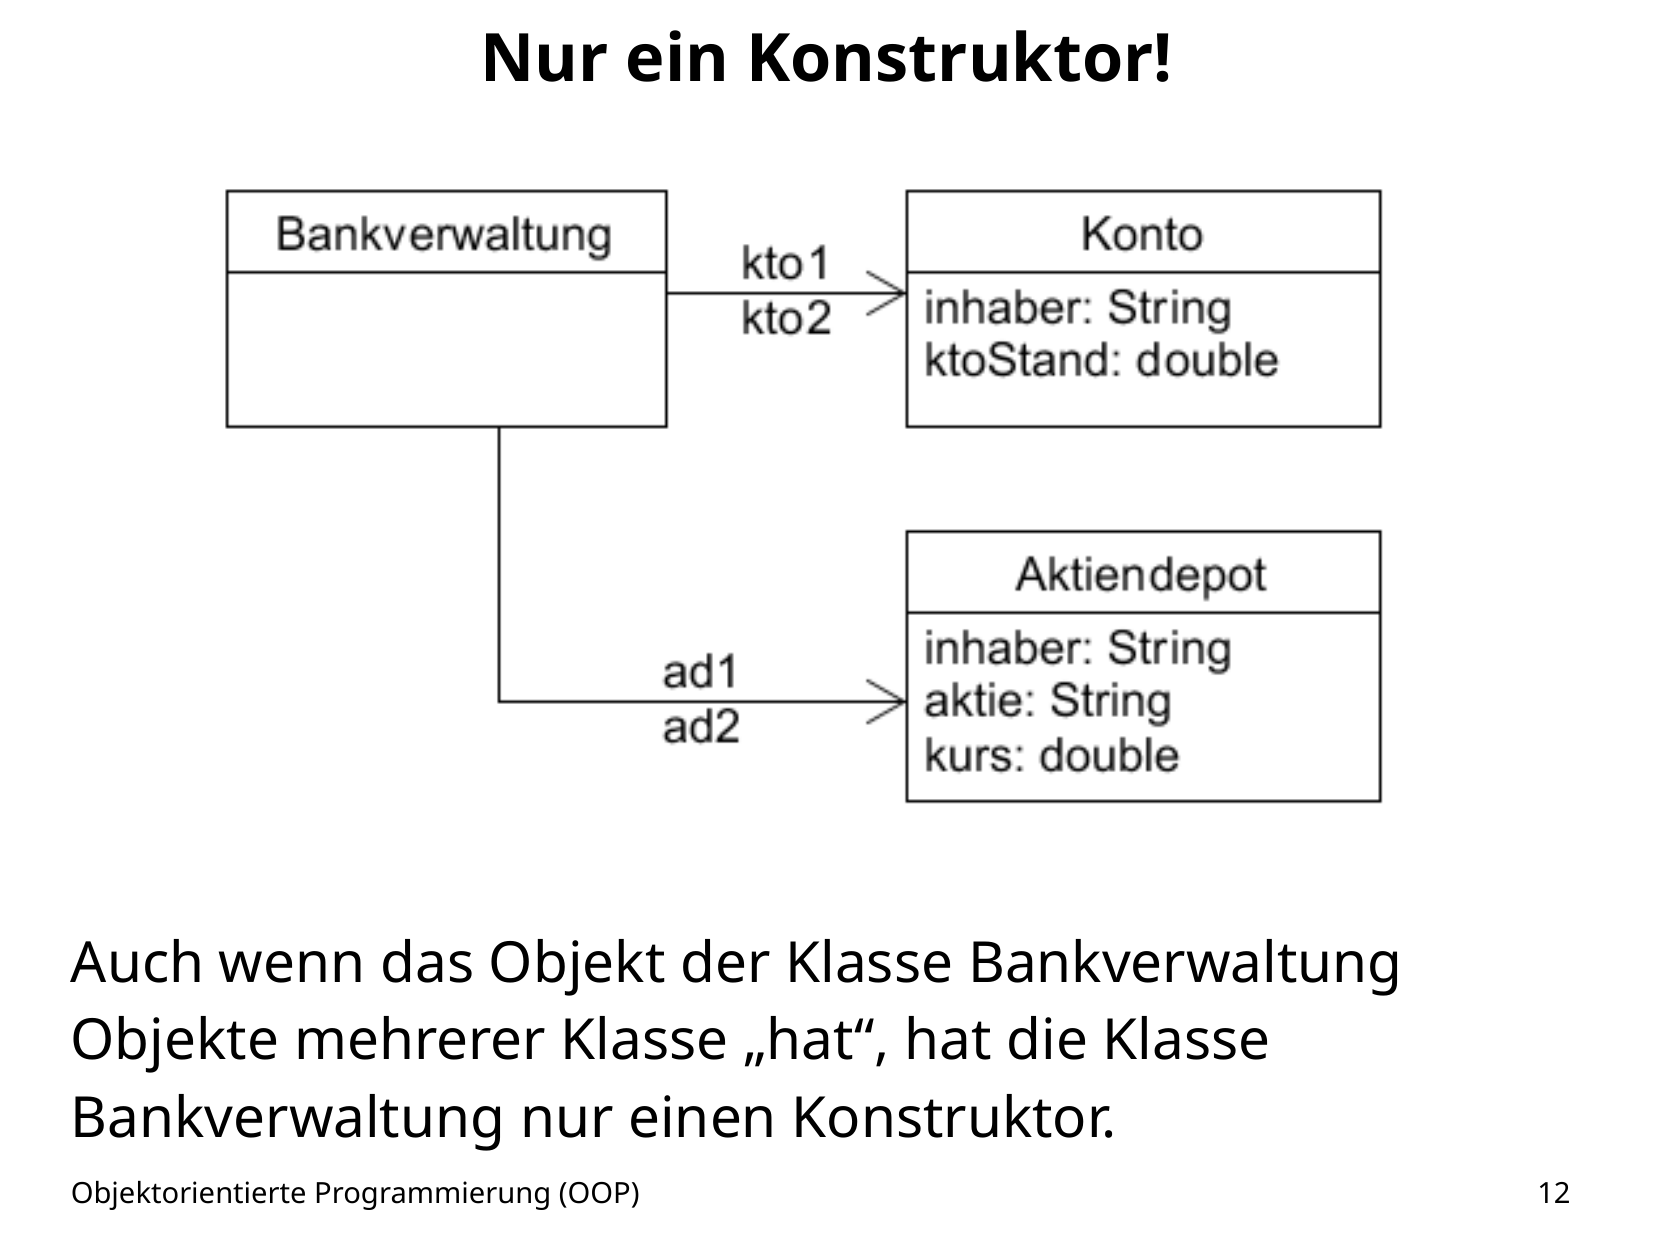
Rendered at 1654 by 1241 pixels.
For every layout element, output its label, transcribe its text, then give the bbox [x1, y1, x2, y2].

title Nur ein Konstruktor! [0, 5, 1654, 107]
list Auch wenn das Objekt der Klasse Bankverwaltung Objekte mehrerer Klasse „hat“, hat die Klasse Bankverwaltung nur einen Konstruktor. [70, 921, 1595, 1158]
picture [224, 188, 1385, 806]
